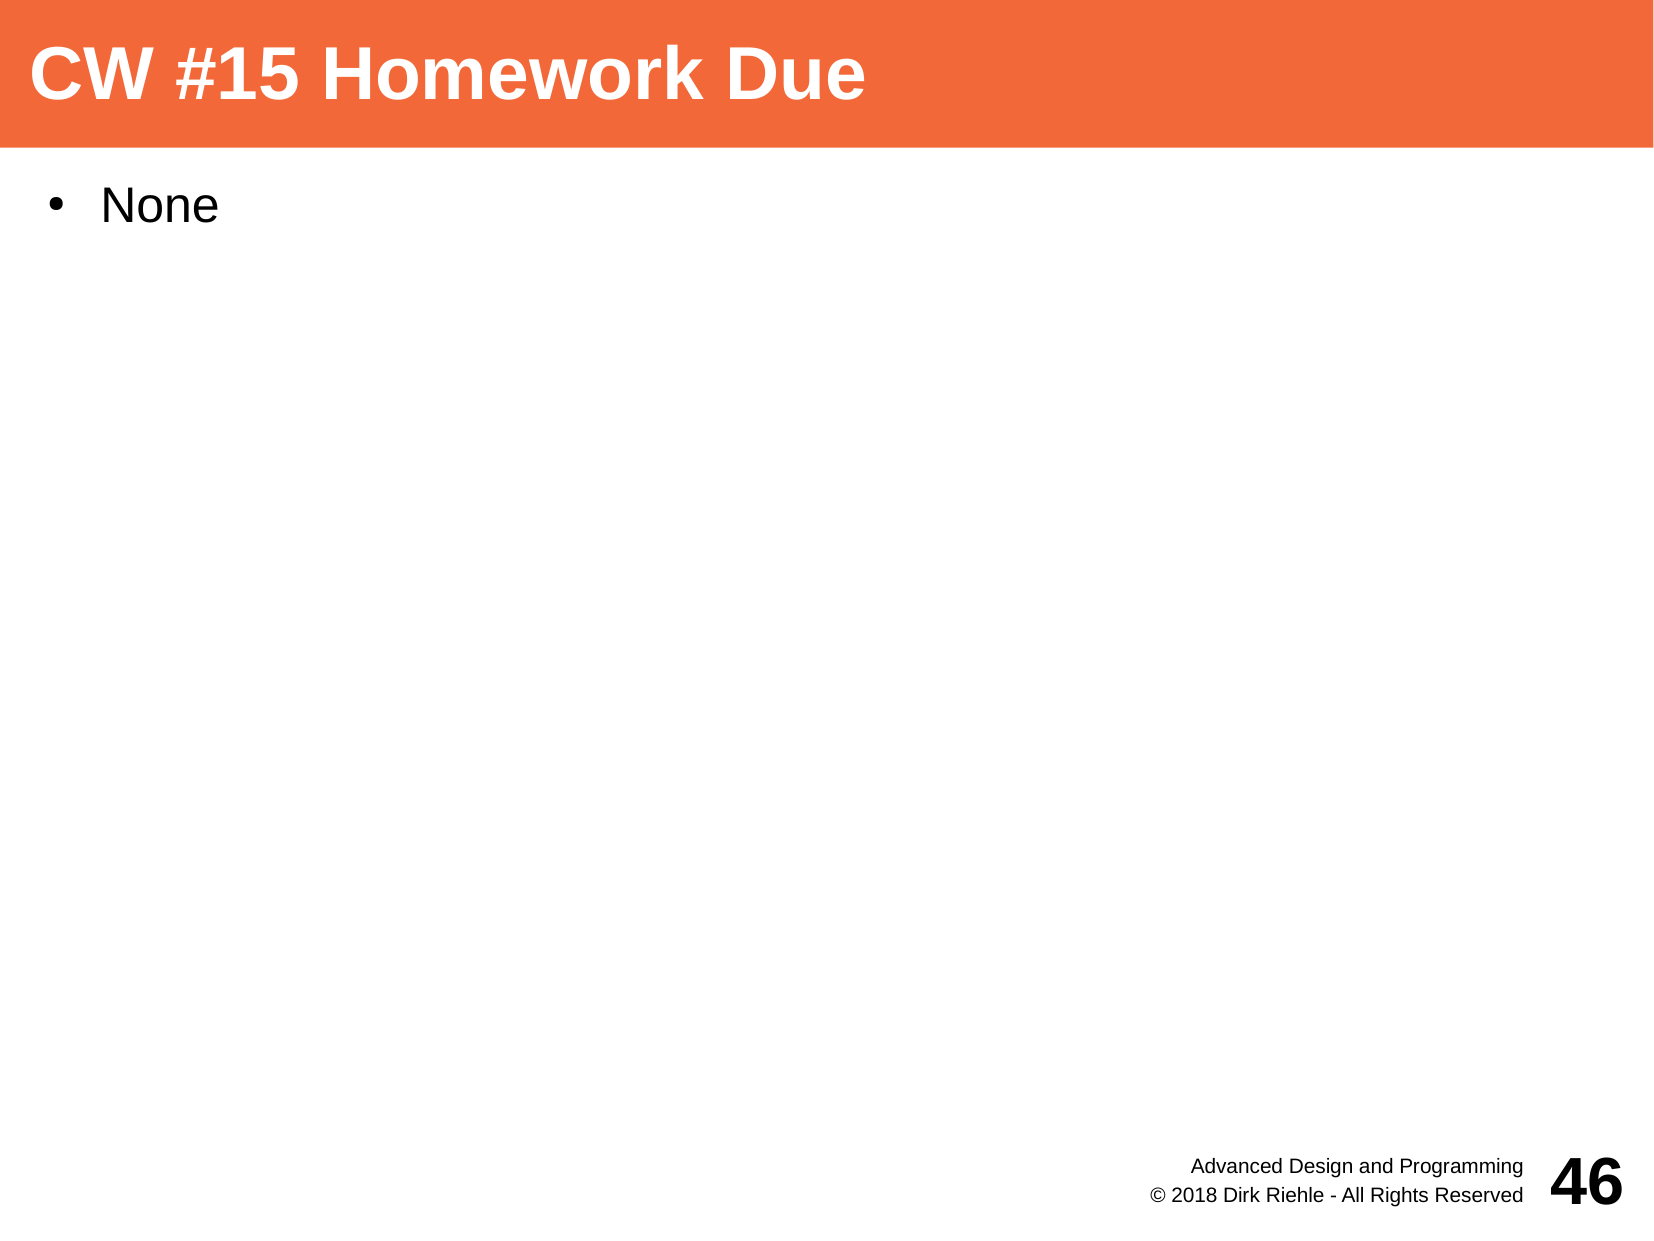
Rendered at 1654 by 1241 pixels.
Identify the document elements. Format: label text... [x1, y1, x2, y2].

title CW #15 Homework Due [0, 0, 1654, 148]
list None [29, 177, 1625, 1211]
